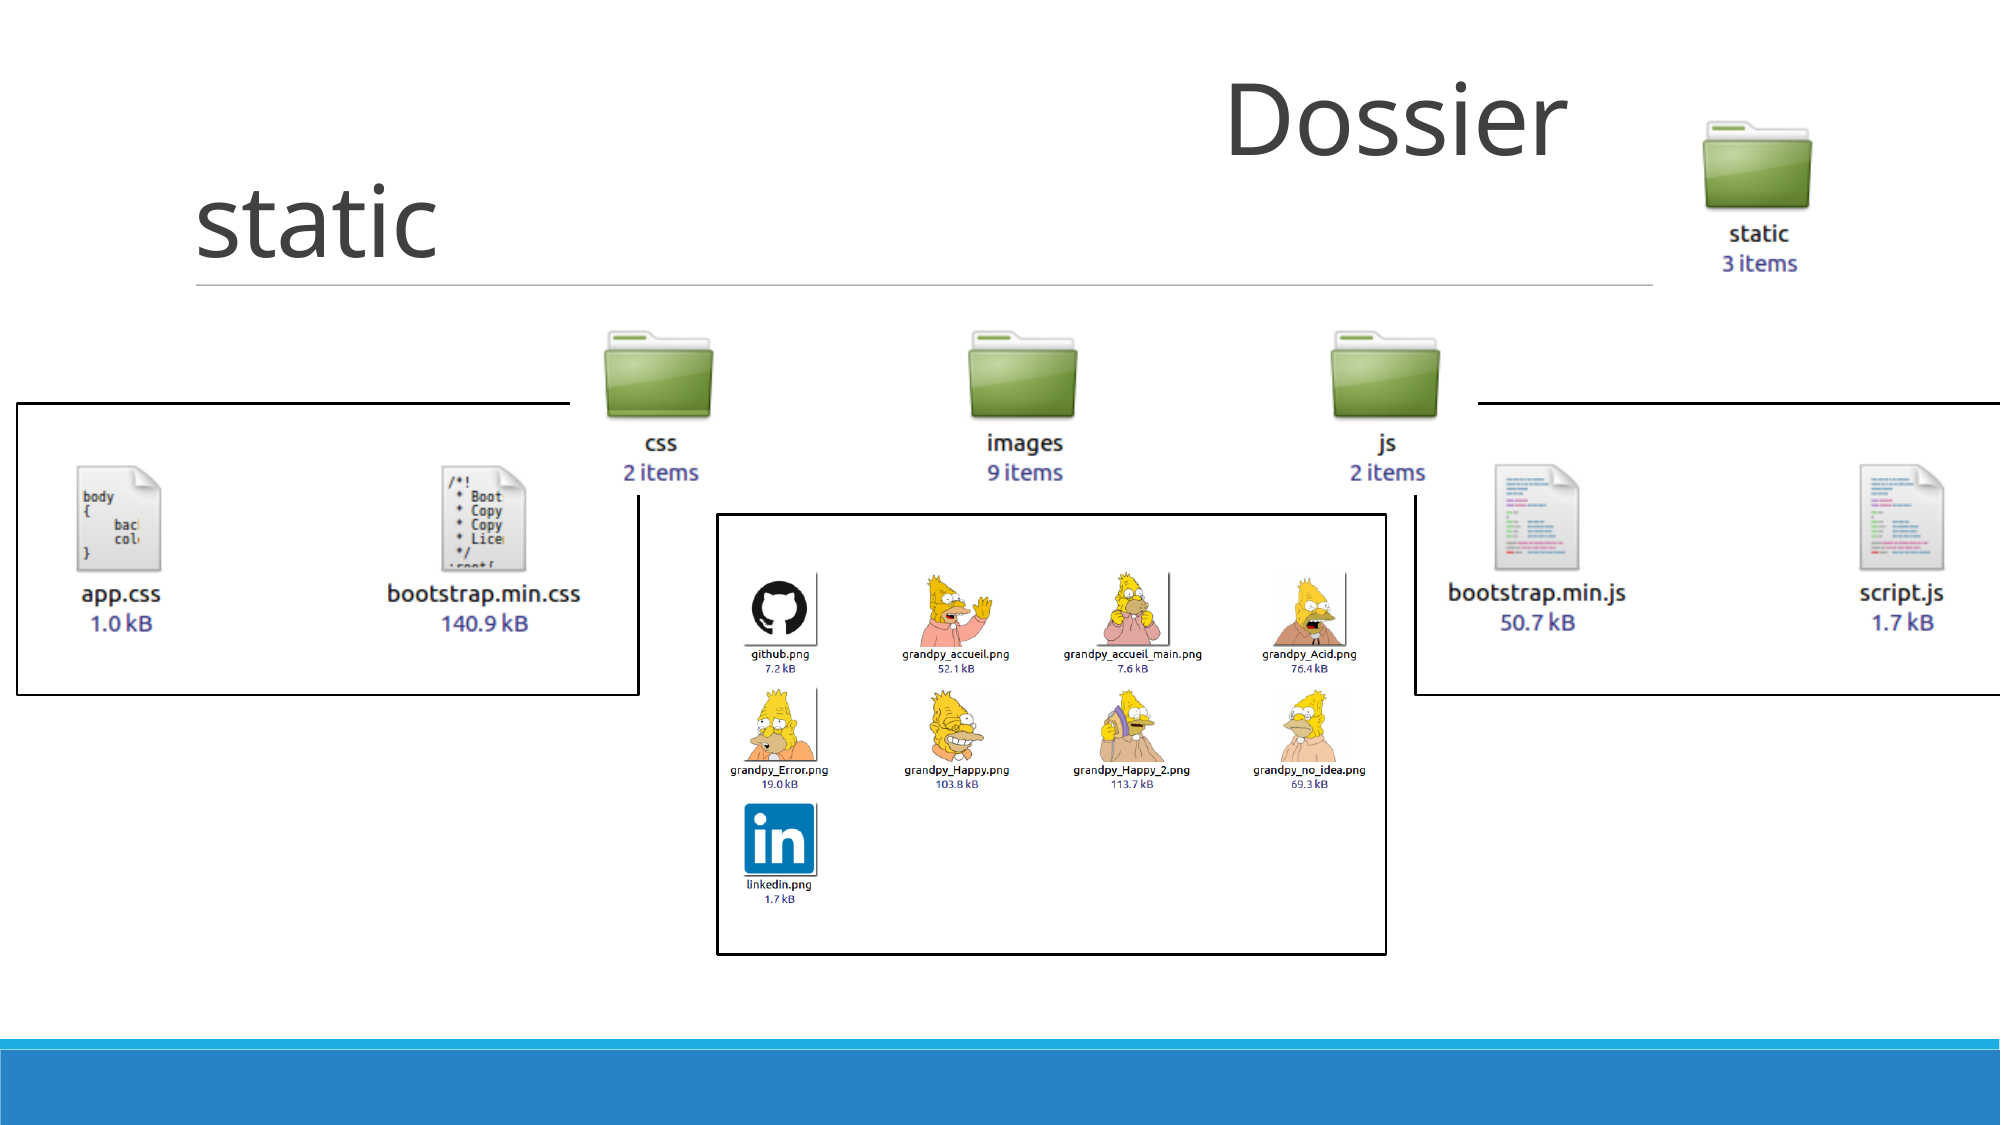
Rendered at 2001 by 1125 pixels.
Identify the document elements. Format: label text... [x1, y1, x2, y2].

text_box Dossier static [180, 47, 1830, 285]
text_box [1415, 403, 2000, 696]
picture [30, 312, 1979, 650]
picture [729, 568, 1371, 908]
picture [1653, 118, 2000, 286]
text_box [17, 403, 639, 696]
text_box [717, 514, 1387, 955]
